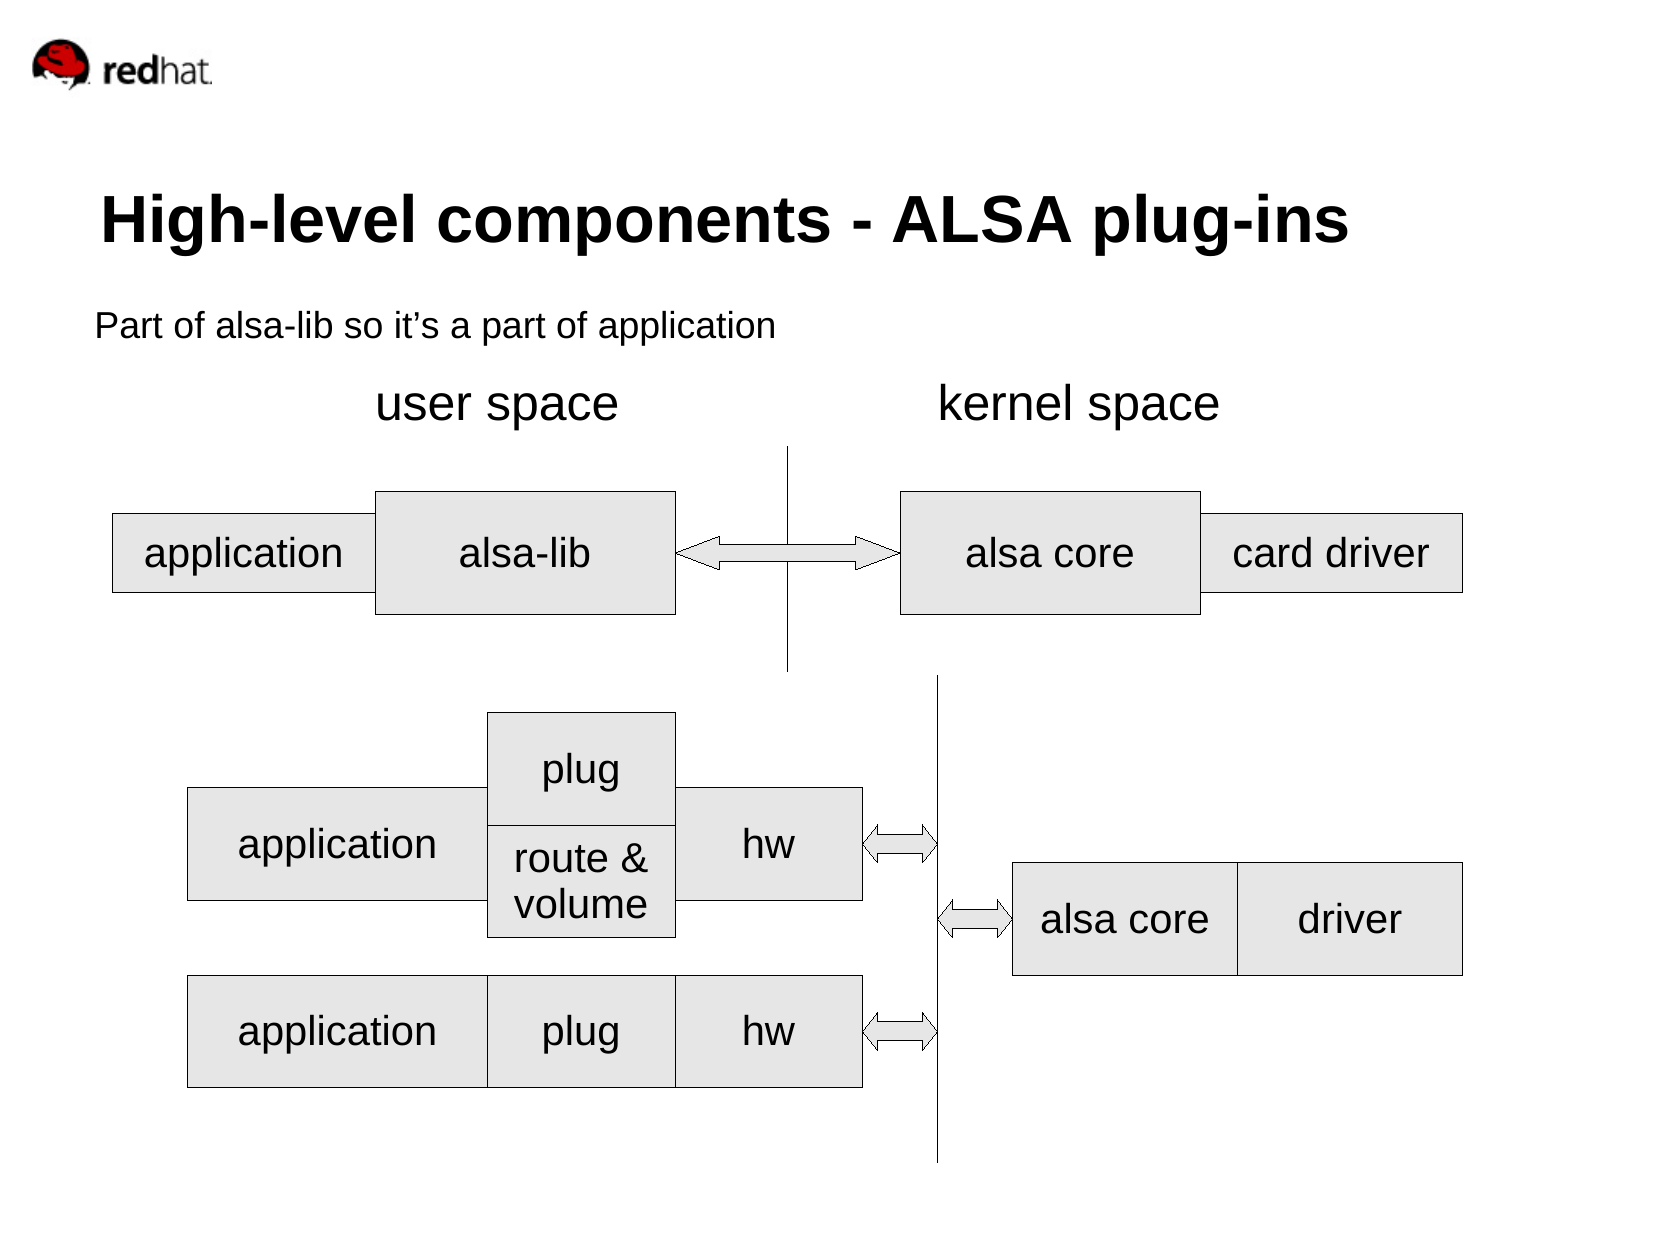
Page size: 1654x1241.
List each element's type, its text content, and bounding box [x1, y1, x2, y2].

text_box hw [676, 975, 863, 1088]
text_box alsa-lib [375, 491, 676, 615]
text_box [937, 899, 1013, 938]
text_box kernel space [937, 375, 1221, 450]
picture [31, 37, 212, 98]
text_box card driver [1200, 513, 1463, 593]
text_box plug [488, 975, 676, 1088]
text_box alsa core [1012, 862, 1237, 976]
text_box plug [487, 712, 676, 825]
text_box [862, 1012, 938, 1051]
list Part of alsa-lib so it’s a part of application [94, 304, 1500, 1174]
text_box driver [1237, 862, 1463, 976]
text_box application [112, 513, 375, 593]
text_box application [187, 975, 488, 1088]
text_box hw [676, 787, 863, 901]
title High-level components - ALSA plug-ins [100, 164, 1506, 275]
text_box application [187, 787, 488, 901]
text_box alsa core [900, 491, 1201, 615]
text_box [862, 824, 938, 863]
text_box user space [375, 375, 620, 450]
text_box route & volume [487, 825, 676, 938]
text_box [675, 536, 901, 570]
